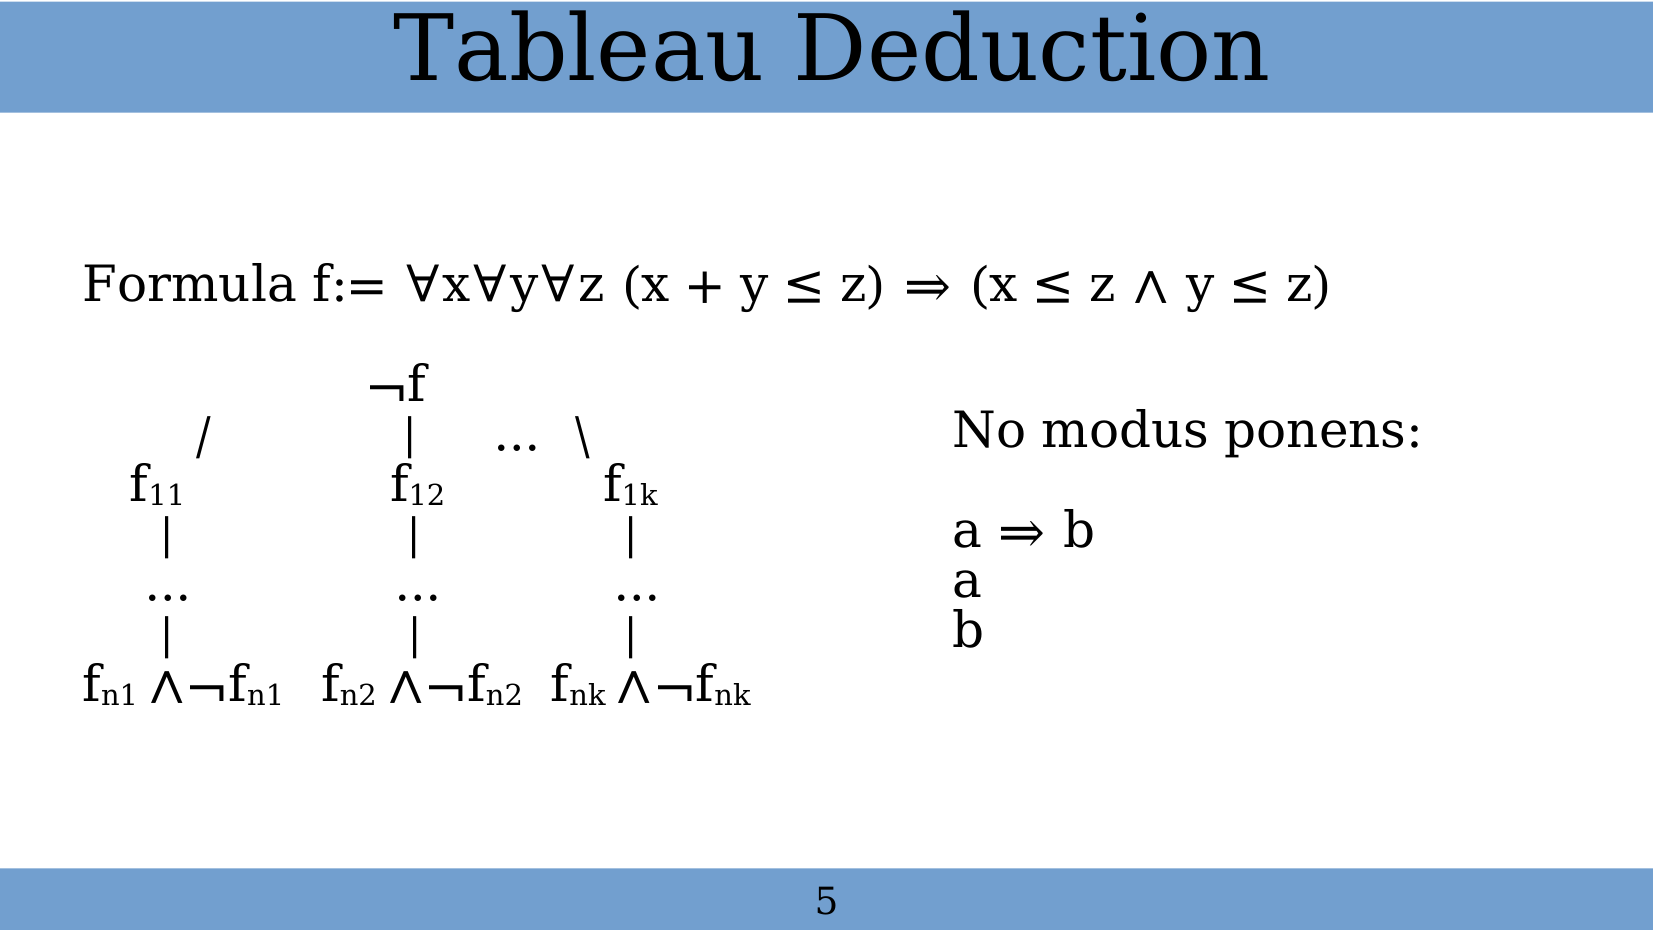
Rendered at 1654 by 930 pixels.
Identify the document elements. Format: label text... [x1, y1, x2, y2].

text_box No modus ponens: a ⇒ b a b [937, 400, 1463, 788]
title [0, 1, 1653, 113]
text_box 5 [770, 877, 883, 930]
subtitle Formula f:= ∀x∀y∀z (x + y ≤ z) ⇒ (x ≤ z ∧ y ≤ z) ¬f / | … \ f11 f12 f1k | | | … … … | | | fn1 ∧¬fn1 fn2 ∧¬fn2 fnk ∧¬fnk [82, 212, 1571, 763]
text_box [0, 868, 1653, 930]
text_box Tableau Deduction [167, 0, 1498, 107]
